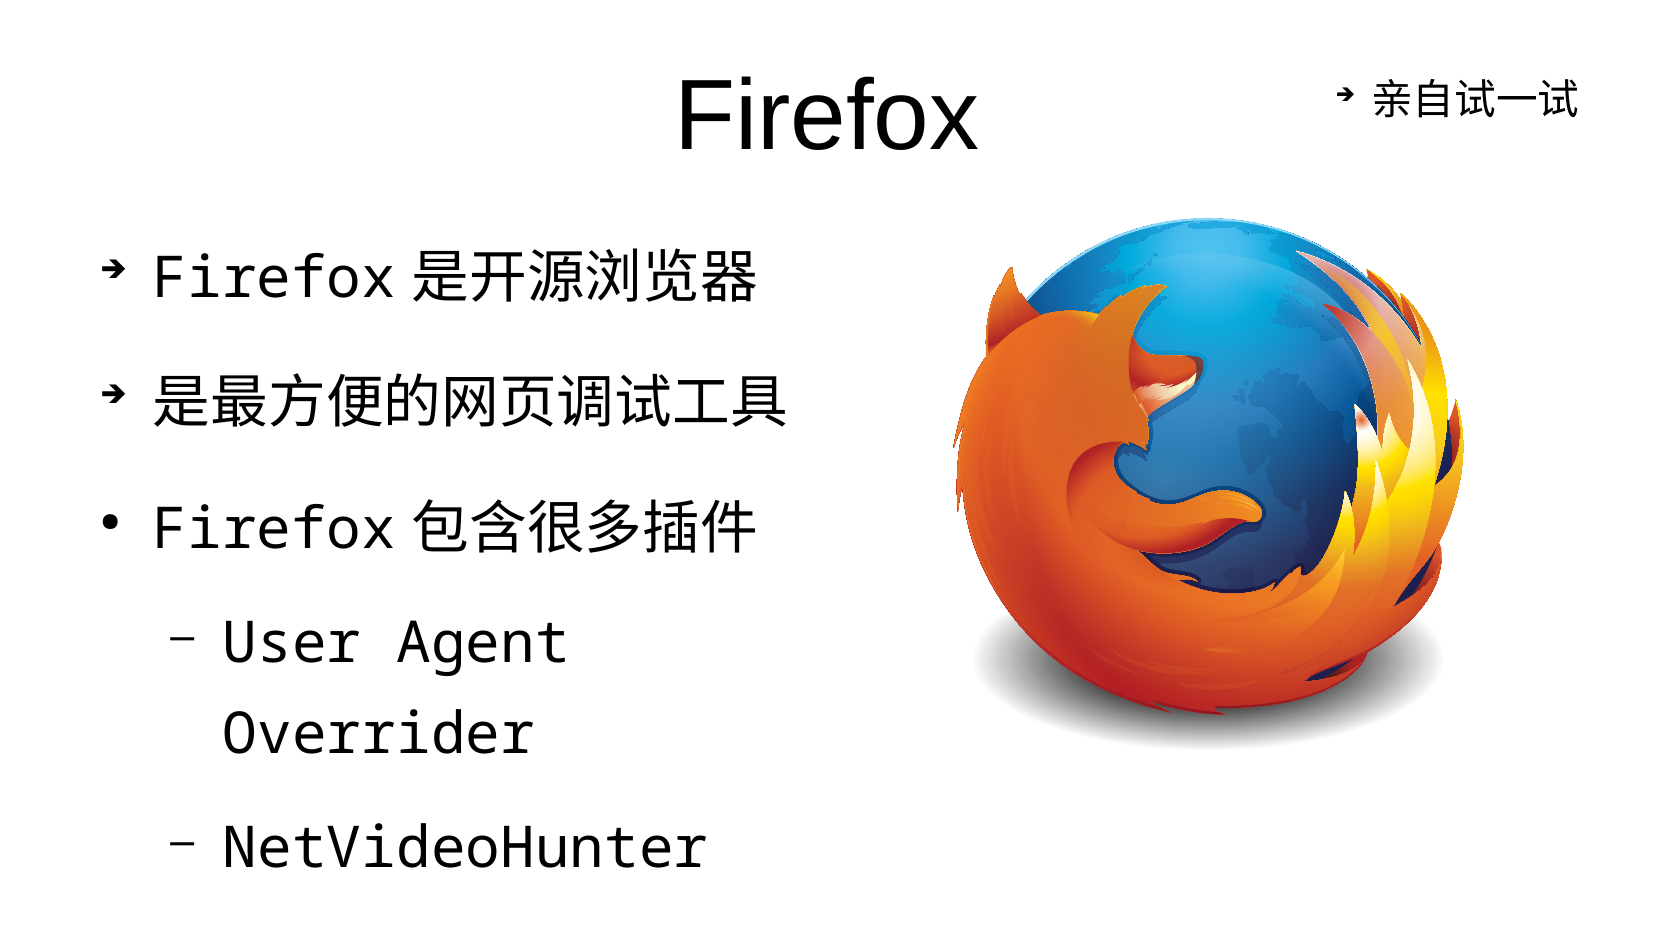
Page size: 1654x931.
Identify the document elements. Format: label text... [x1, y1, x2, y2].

picture [953, 217, 1464, 757]
title Firefox [82, 37, 1571, 193]
list Firefox是开源浏览器 是最方便的网页调试工具 Firefox包含很多插件 User Agent Overrider NetVideoHunter [82, 217, 809, 886]
text_box 亲自试一试 [1311, 59, 1595, 198]
